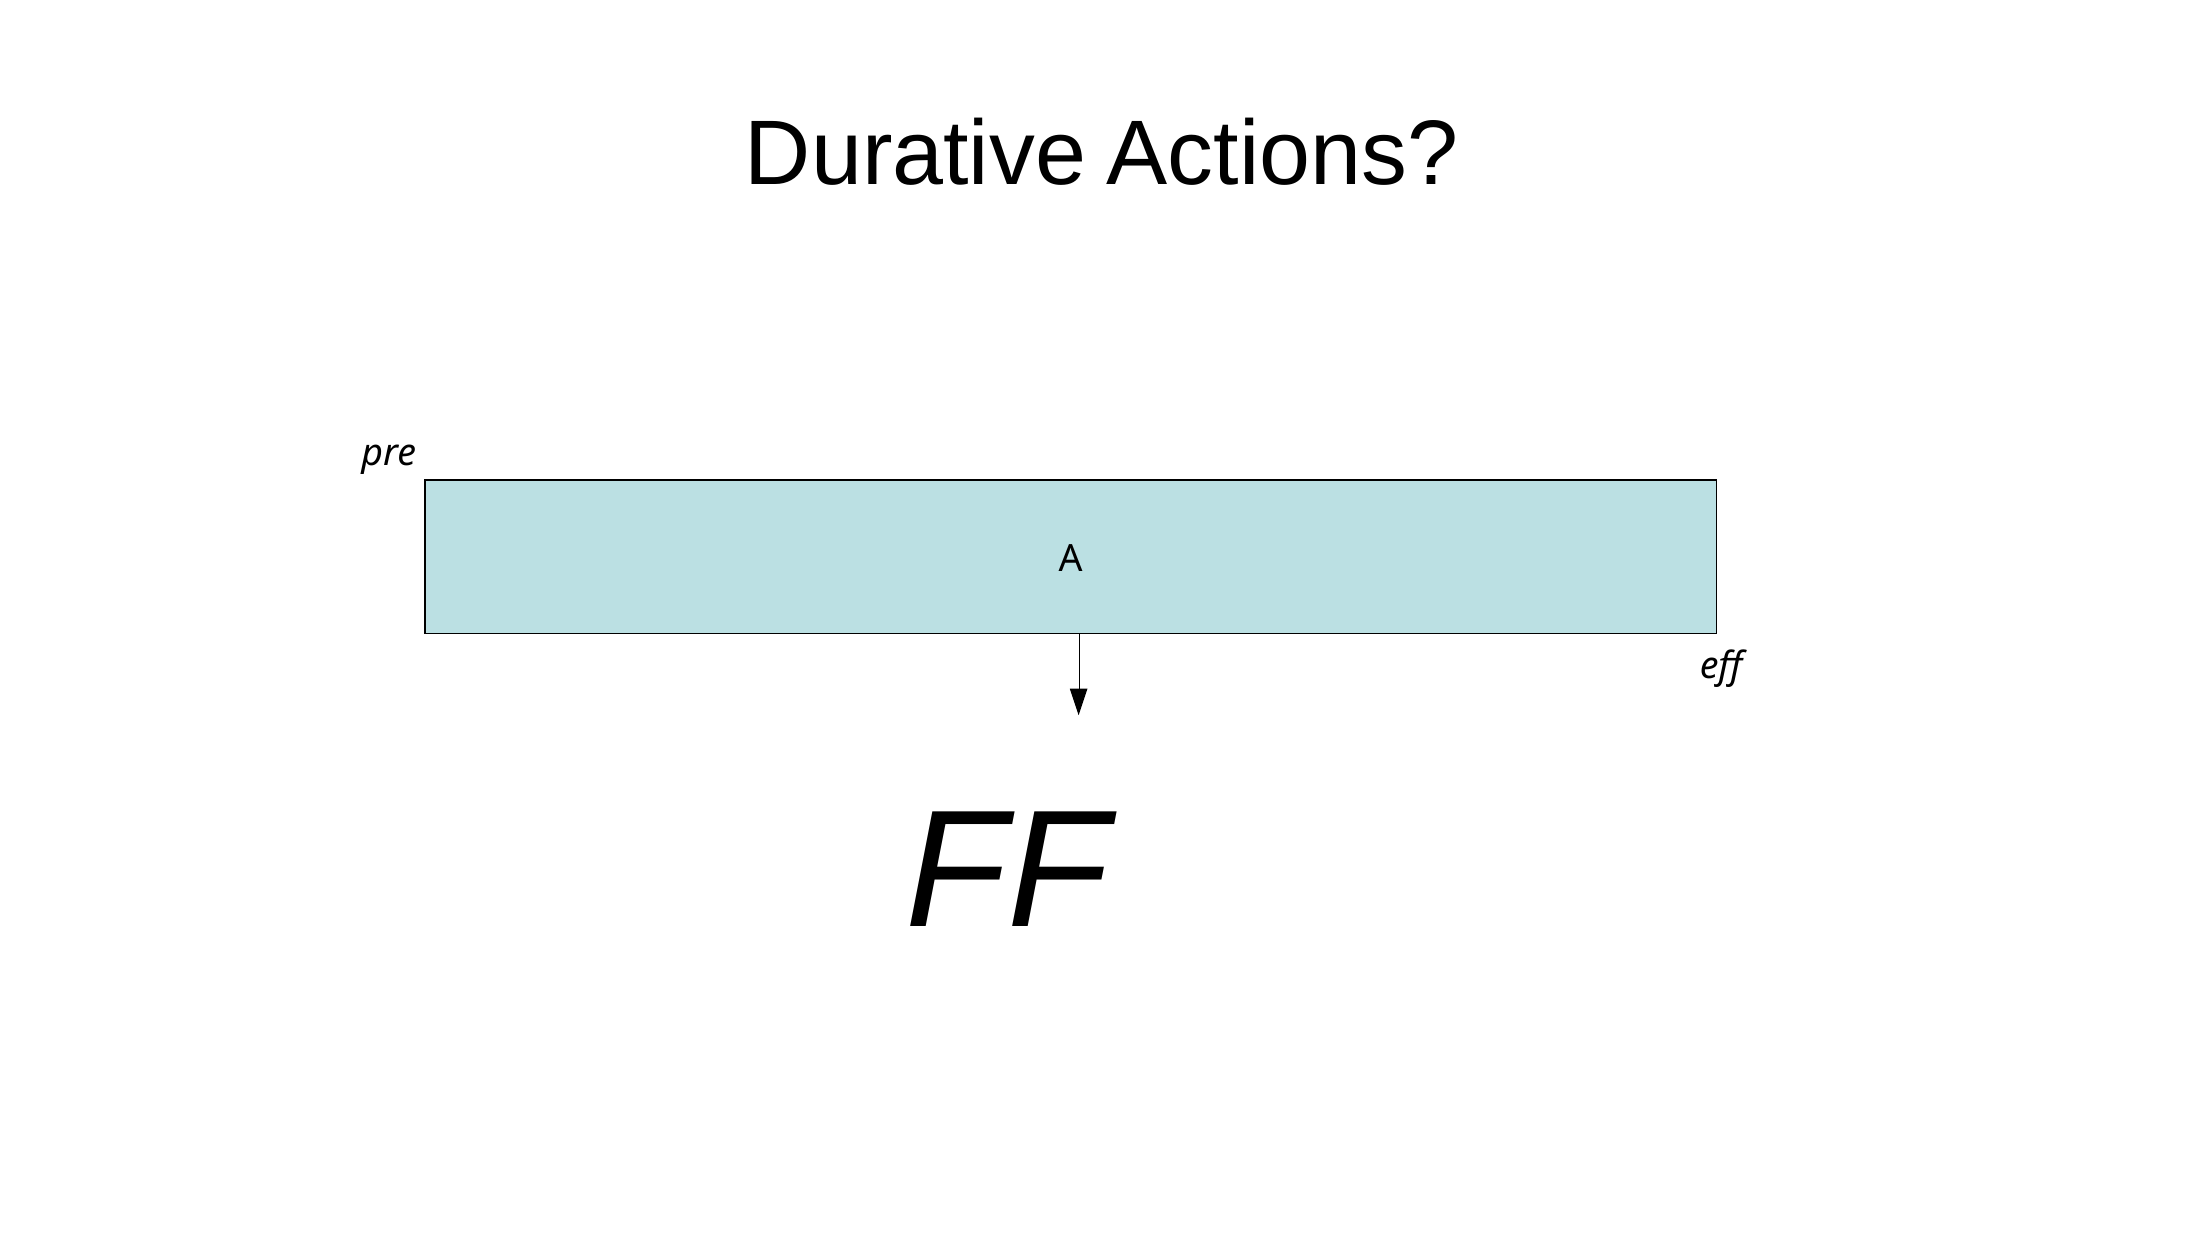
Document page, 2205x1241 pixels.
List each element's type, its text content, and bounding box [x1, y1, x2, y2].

text_box A [425, 479, 1717, 634]
text_box eff [1684, 633, 1817, 694]
text_box FF [905, 775, 1504, 962]
title Durative Actions? [110, 49, 2095, 257]
text_box pre [346, 420, 479, 481]
